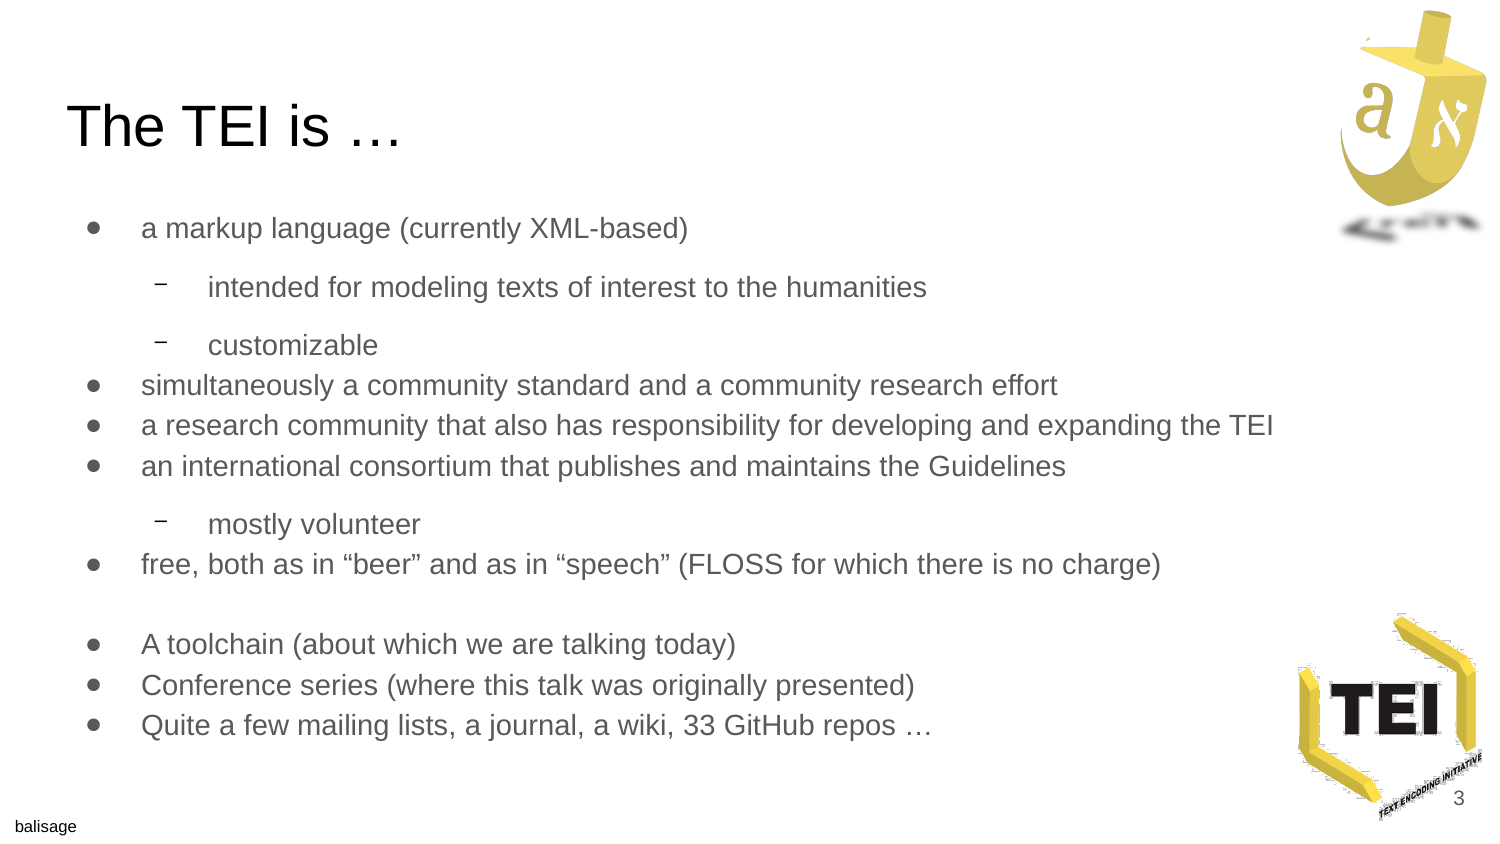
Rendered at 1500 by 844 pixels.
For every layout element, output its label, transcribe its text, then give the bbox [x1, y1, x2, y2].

slide_number <number> [1389, 764, 1480, 830]
picture [1324, 0, 1497, 250]
list a markup language (currently XML-based) intended for modeling texts of interest to the humanities customizable simultaneously a community standard and a community research effort a research community that also has responsibility for developing and expanding the TEI an international consortium that publishes and maintains the Guidelines mostly volunteer free, both as in “beer” and as in “speech” (FLOSS for which there is no charge) A toolchain (about which we are talking today) Conference series (where this talk was originally presented) Quite a few mailing lists, a journal, a wiki, 33 GitHub repos … [51, 189, 1351, 796]
text_box balisage [0, 810, 114, 844]
title The TEI is … [51, 72, 1449, 167]
picture [1275, 604, 1500, 830]
